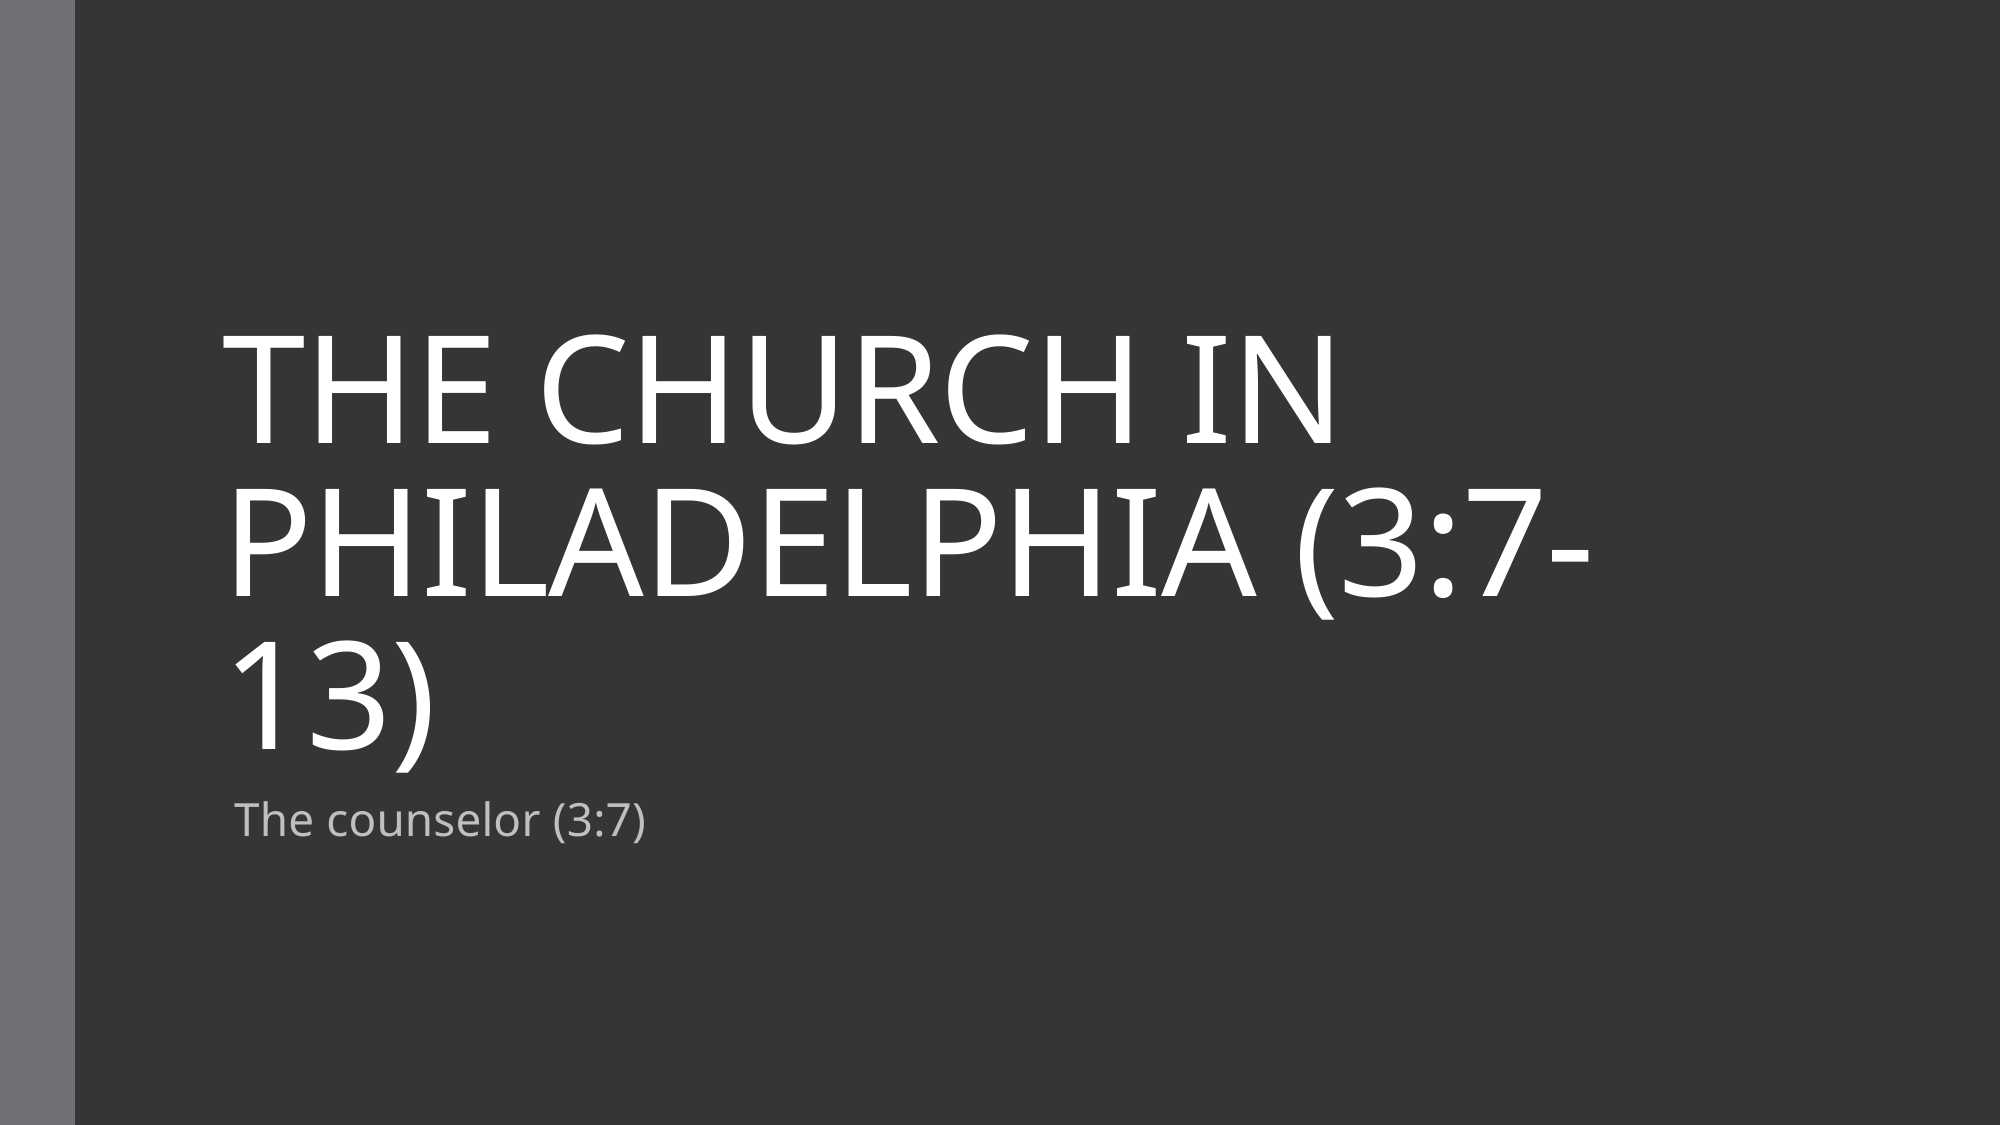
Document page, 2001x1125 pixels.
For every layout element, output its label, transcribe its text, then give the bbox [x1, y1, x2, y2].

title THE CHURCH IN PHILADELPHIA (3:7-13) [206, 124, 1752, 787]
subtitle The counselor (3:7) [206, 787, 1752, 1066]
